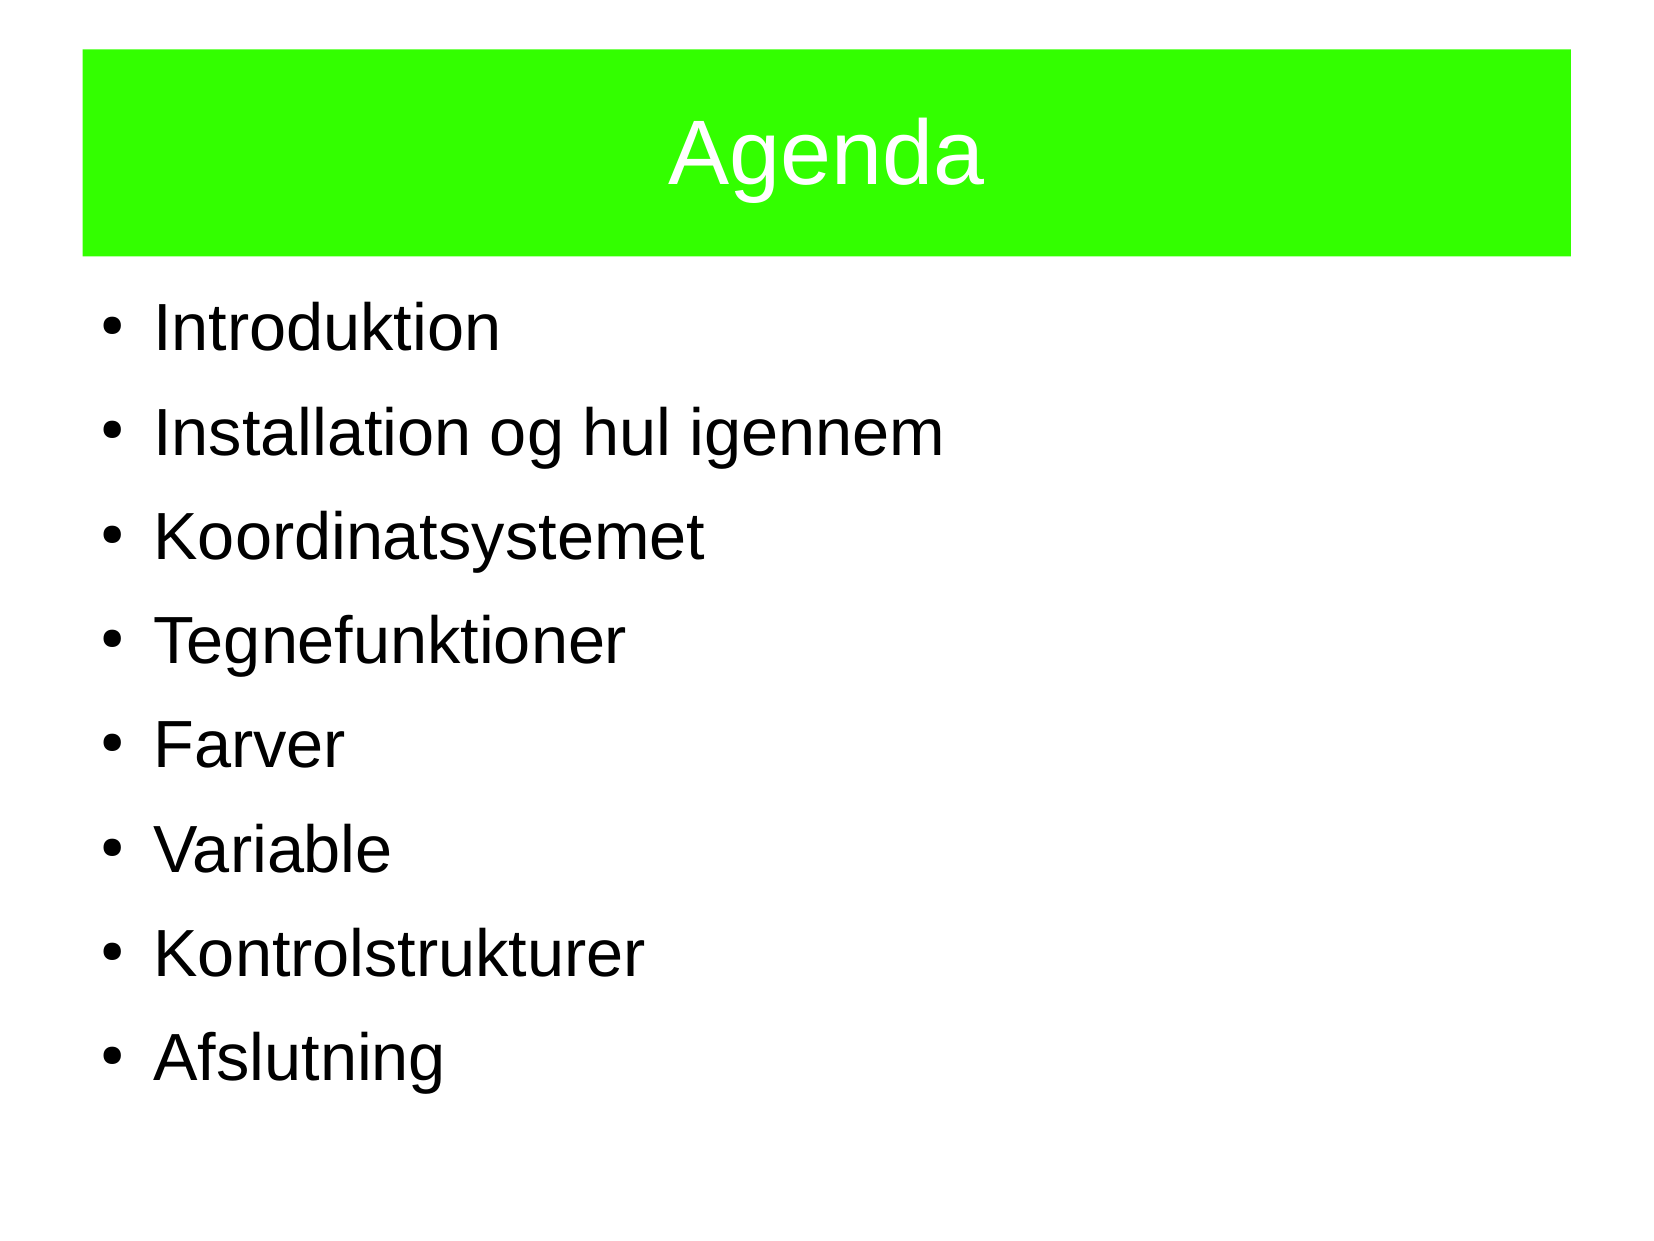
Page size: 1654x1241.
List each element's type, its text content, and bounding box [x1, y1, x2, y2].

list Introduktion Installation og hul igennem Koordinatsystemet Tegnefunktioner Farver Variable Kontrolstrukturer Afslutning [82, 290, 1571, 1109]
title Agenda [82, 49, 1571, 257]
